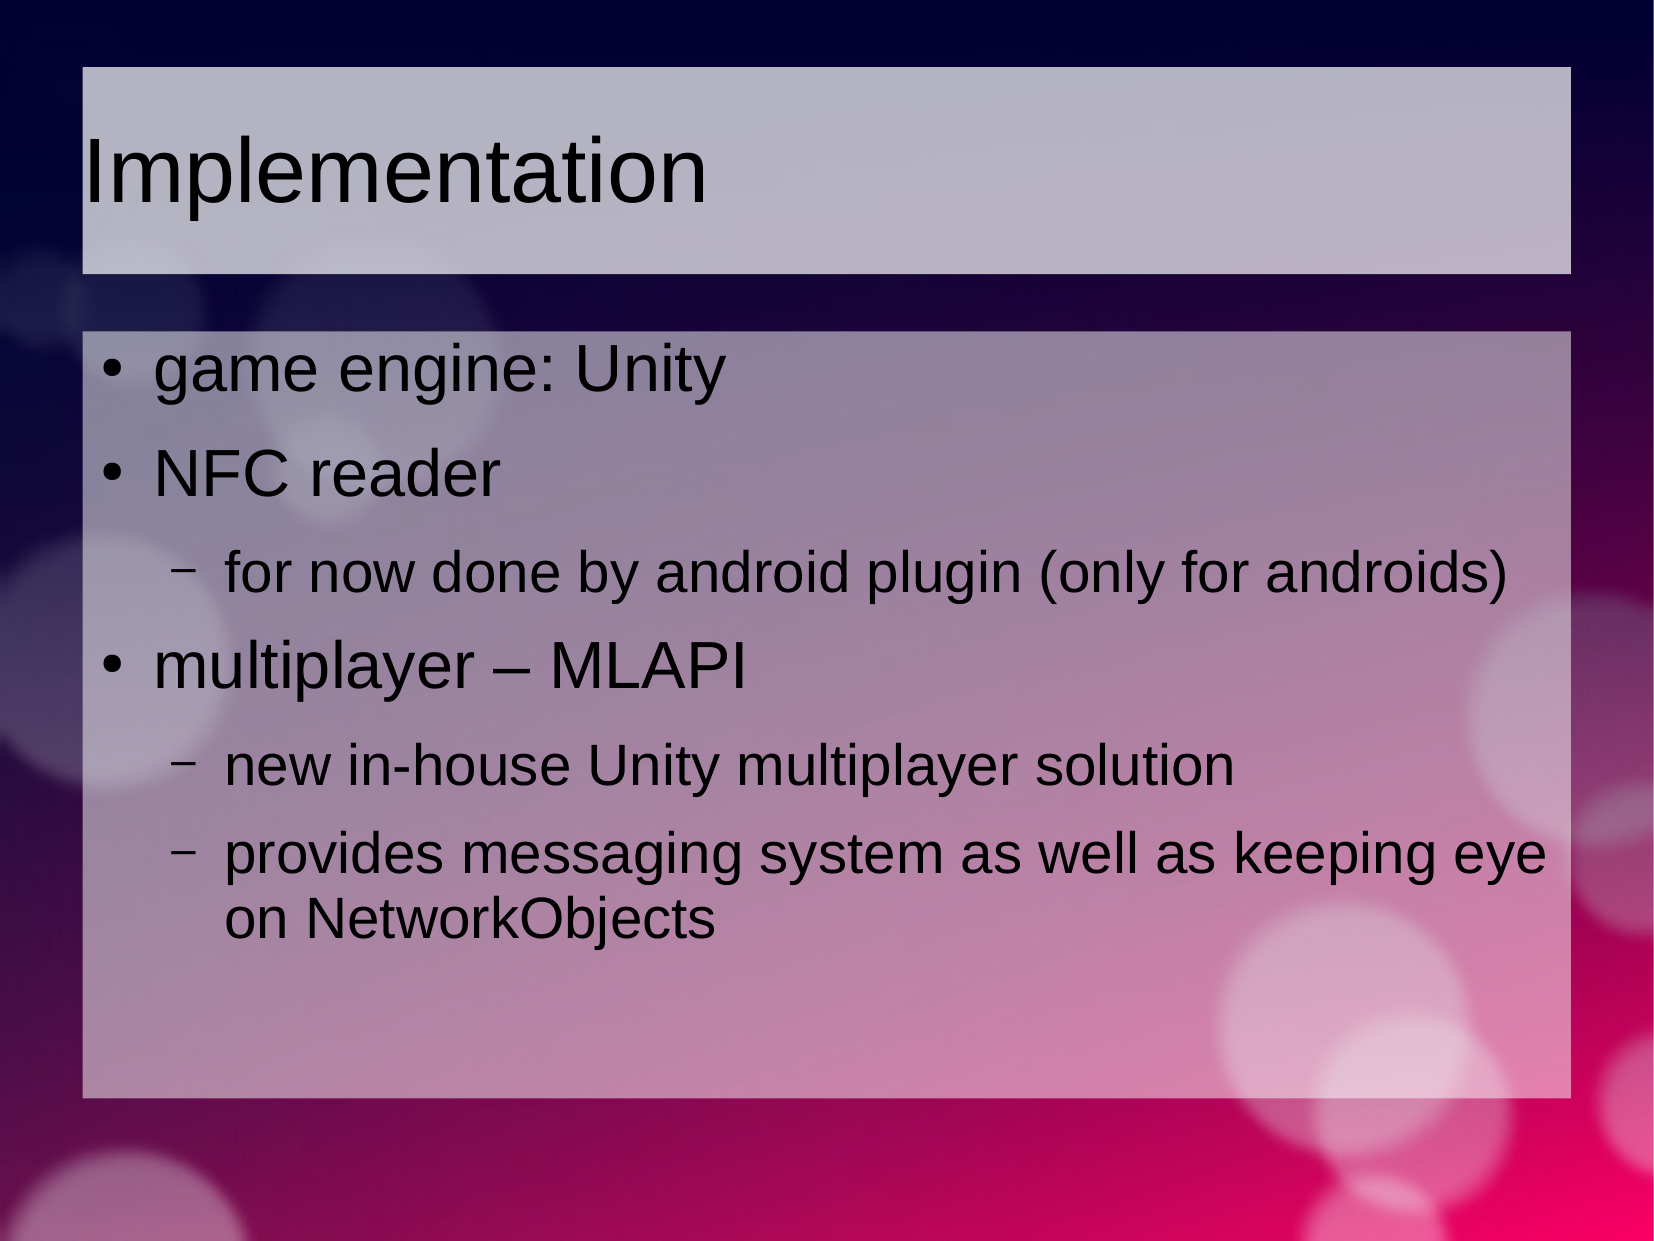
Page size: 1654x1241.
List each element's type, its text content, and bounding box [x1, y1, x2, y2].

title Implementation [82, 67, 1571, 275]
list game engine: Unity NFC reader for now done by android plugin (only for androids) multiplayer – MLAPI new in-house Unity multiplayer solution provides messaging system as well as keeping eye on NetworkObjects [82, 331, 1571, 1099]
picture [0, 0, 1654, 1241]
